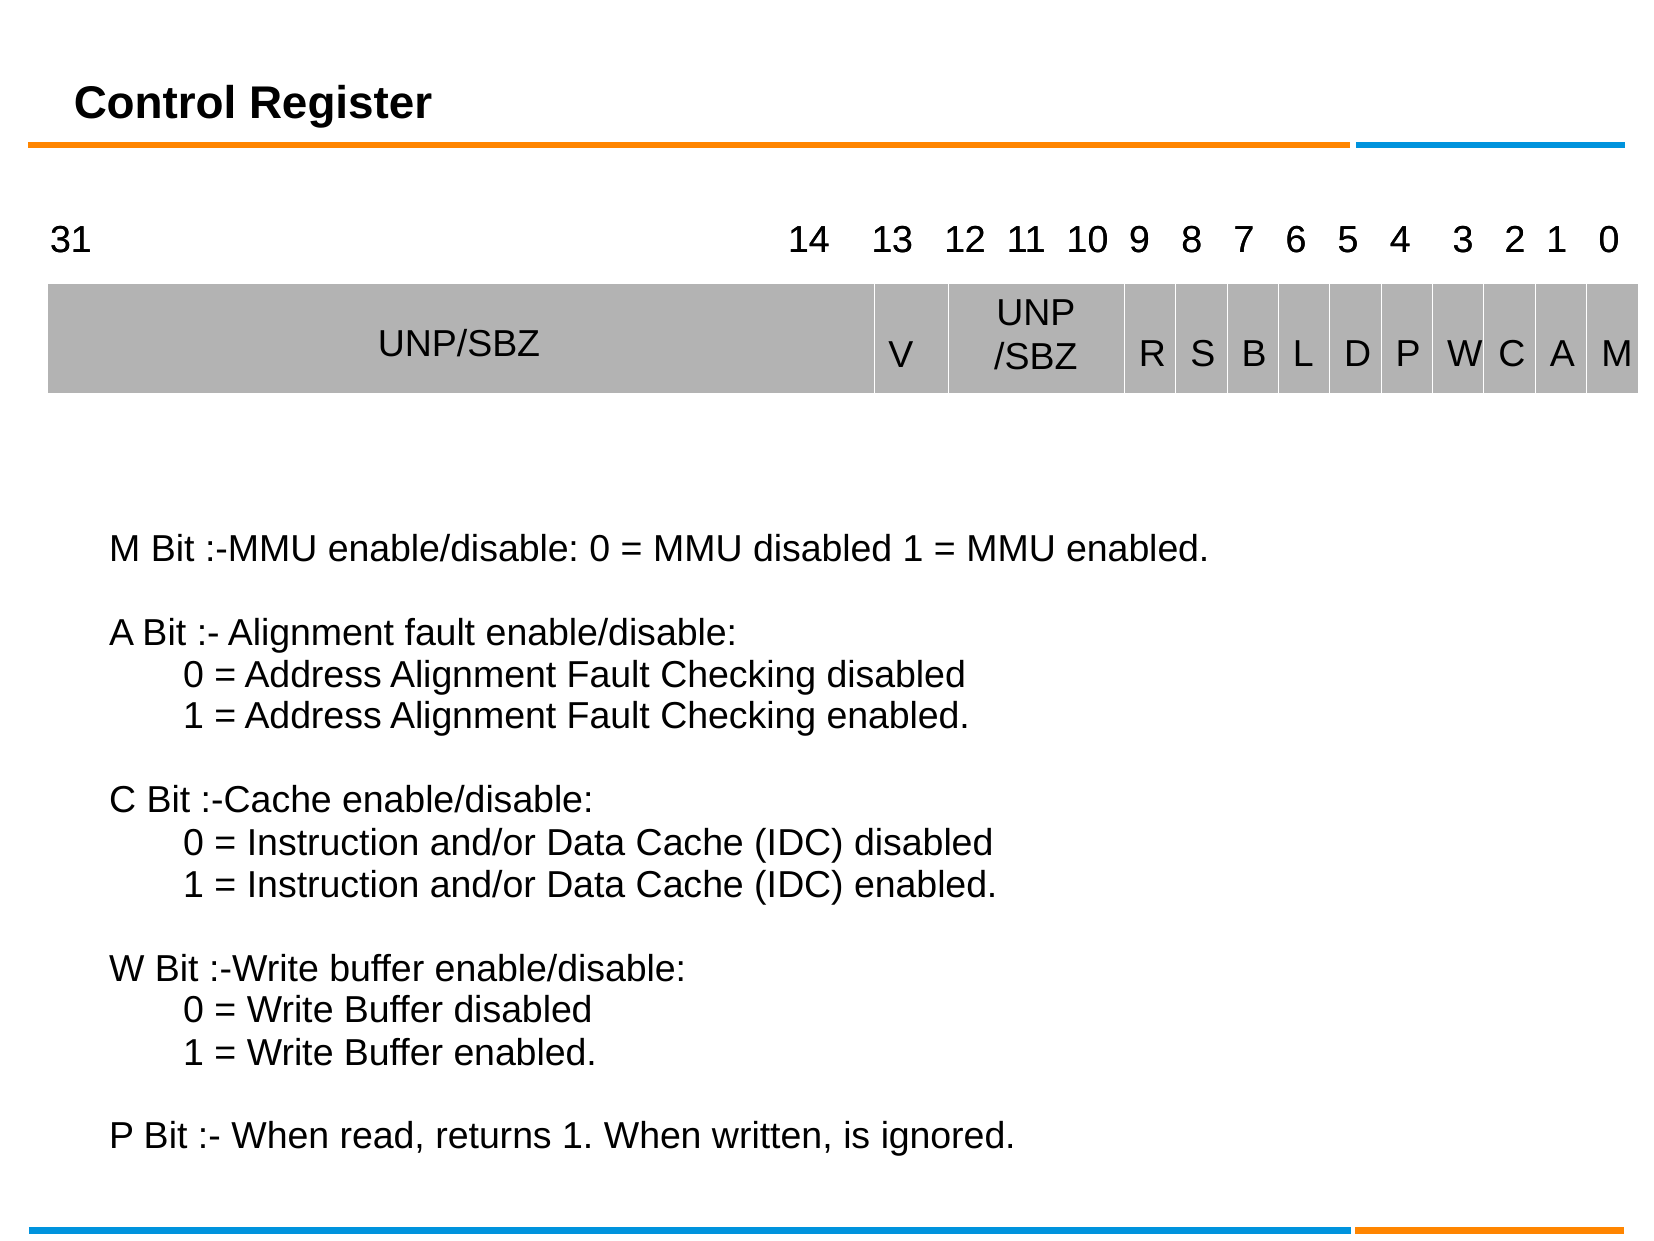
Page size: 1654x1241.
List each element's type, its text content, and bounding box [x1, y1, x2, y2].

text_box Control Register [59, 69, 448, 136]
text_box W [1433, 284, 1483, 393]
text_box L [1279, 284, 1329, 393]
text_box M Bit :-MMU enable/disable: 0 = MMU disabled 1 = MMU enabled. A Bit :- Alignment fault enable/disable: 0 = Address Alignment Fault Checking disabled 1 = Address Alignment Fault Checking enabled. C Bit :-Cache enable/disable: 0 = Instruction and/or Data Cache (IDC) disabled 1 = Instruction and/or Data Cache (IDC) enabled. W Bit :-Write buffer enable/disable: 0 = Write Buffer disabled 1 = Write Buffer enabled. P Bit :- When read, returns 1. When written, is ignored. [94, 519, 1553, 1207]
text_box P [1382, 284, 1432, 393]
text_box M [1587, 284, 1638, 393]
text_box /SBZ [994, 335, 1078, 380]
text_box B [1228, 284, 1278, 393]
text_box 14 13 12 11 10 9 8 7 6 5 4 3 2 1 0 [788, 218, 1624, 263]
text_box D [1330, 284, 1381, 393]
text_box [875, 284, 948, 393]
text_box [48, 284, 874, 393]
text_box [949, 284, 1124, 393]
text_box A [1536, 284, 1586, 393]
text_box UNP [996, 291, 1076, 335]
text_box UNP/SBZ [377, 322, 541, 367]
text_box S [1176, 284, 1227, 393]
text_box R [1125, 284, 1175, 393]
text_box V [888, 291, 914, 376]
text_box C [1484, 284, 1535, 393]
text_box 31 [50, 218, 92, 263]
